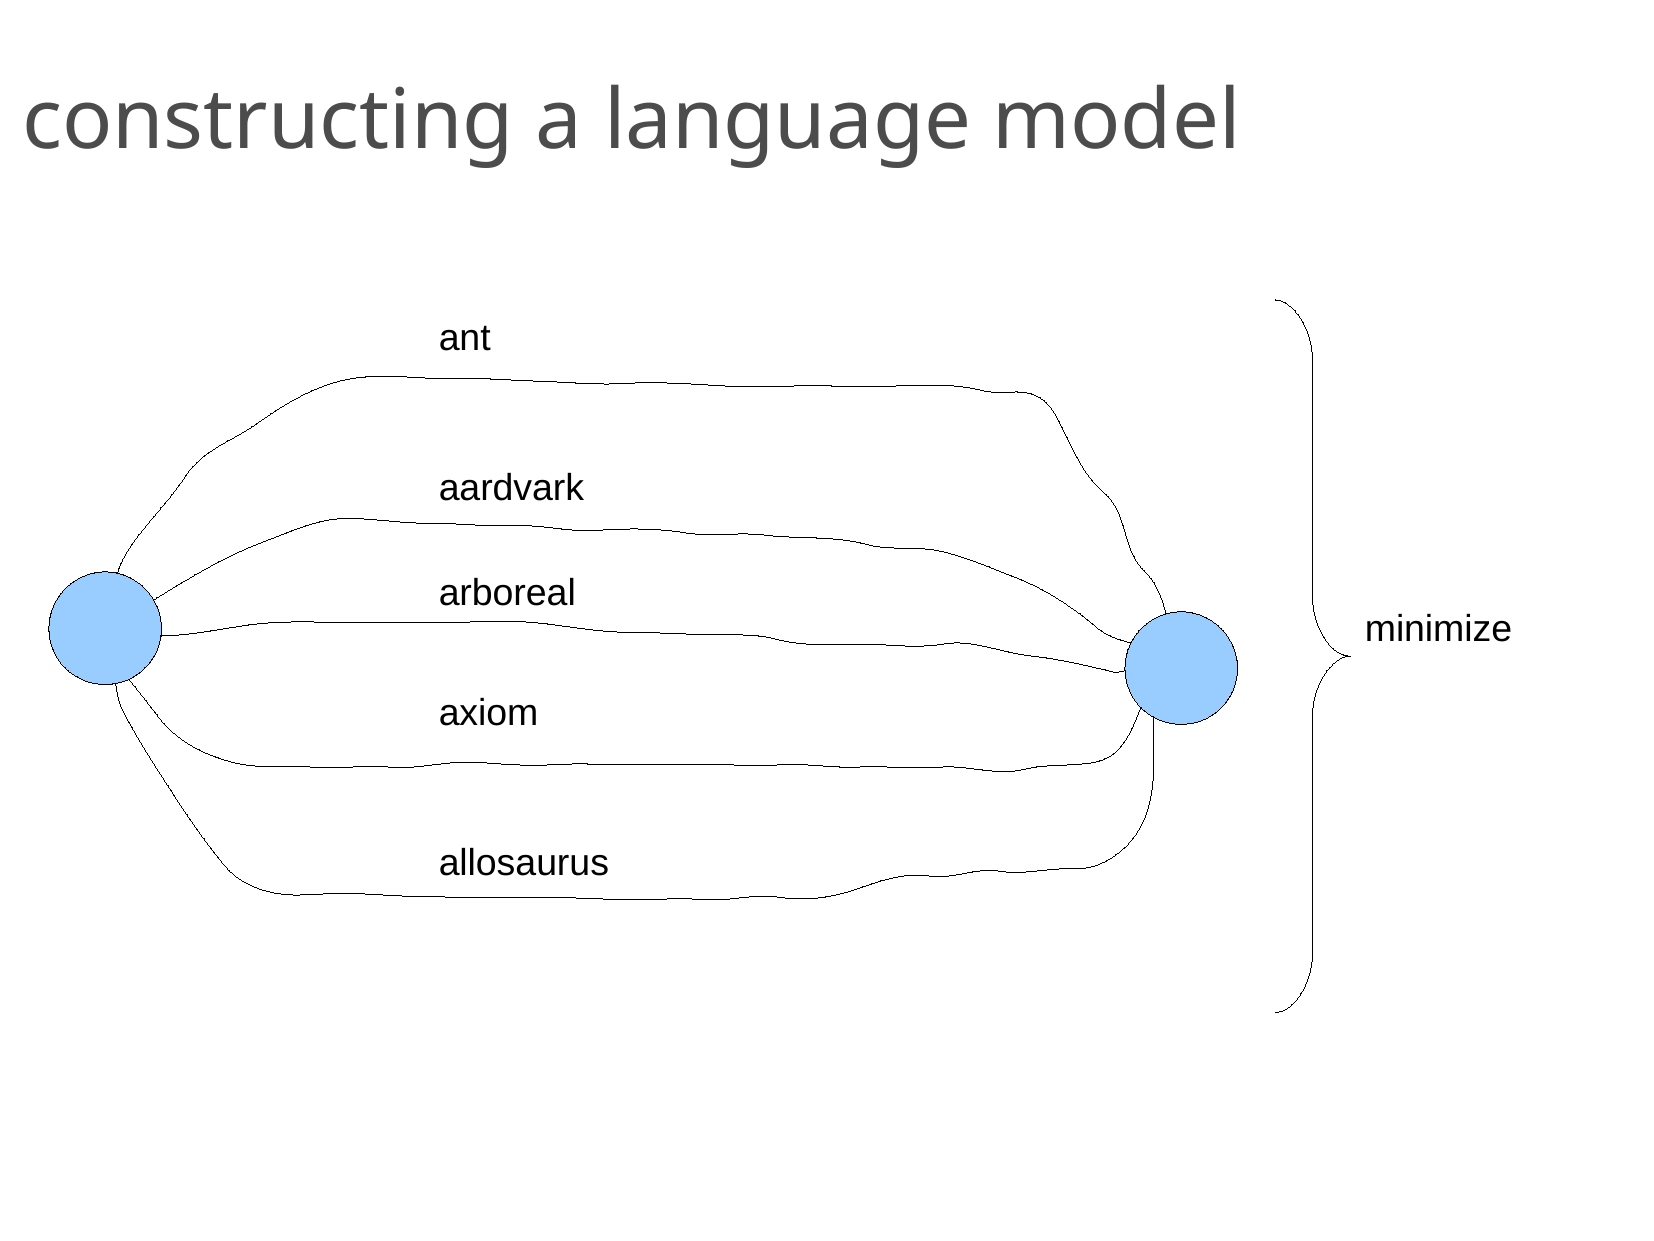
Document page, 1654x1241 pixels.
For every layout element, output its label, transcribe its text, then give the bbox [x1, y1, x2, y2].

text_box [48, 571, 162, 685]
text_box allosaurus [423, 834, 704, 892]
text_box axiom [423, 684, 762, 742]
text_box minimize [1350, 600, 1613, 657]
text_box [1124, 611, 1238, 725]
text_box aardvark [423, 459, 837, 517]
title constructing a language model [22, 26, 1654, 205]
text_box arboreal [423, 564, 799, 622]
text_box ant [423, 309, 912, 367]
